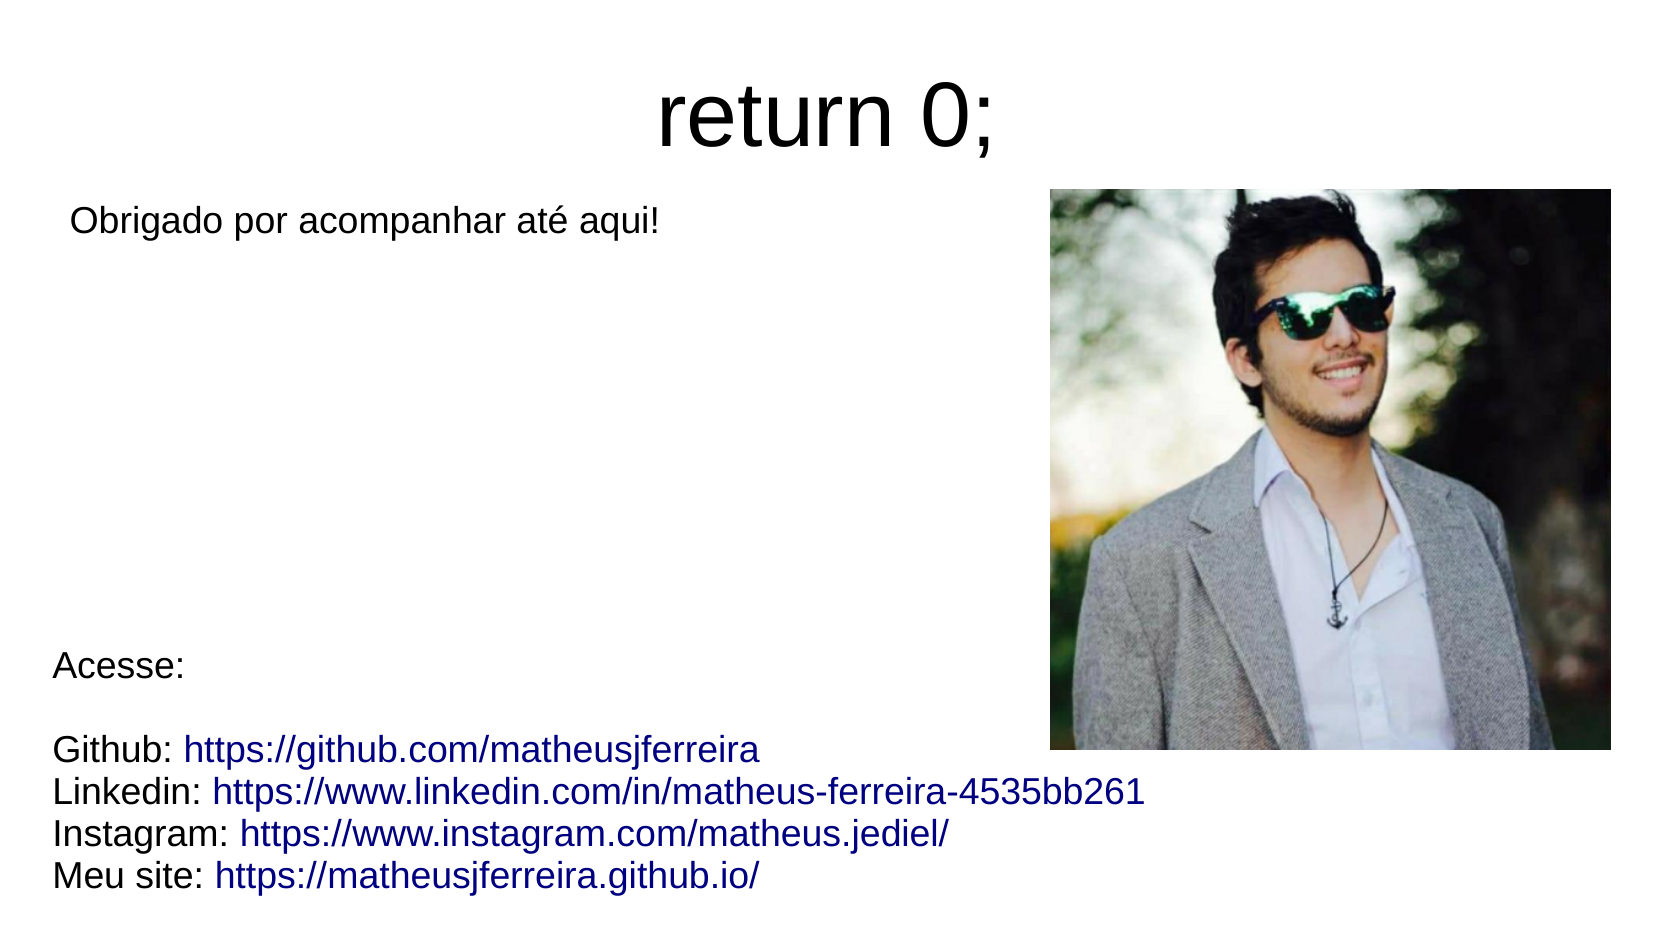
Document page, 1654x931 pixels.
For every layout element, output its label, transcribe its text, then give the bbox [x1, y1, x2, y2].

text_box Obrigado por acompanhar até aqui! [54, 192, 676, 250]
title return 0; [82, 37, 1571, 193]
text_box Acesse: Github: https://github.com/matheusjferreira Linkedin: https://www.linkedin.com/in/matheus-ferreira-4535bb261 Instagram: https://www.instagram.com/matheus.jediel/ Meu site: https://matheusjferreira.github.io/ [37, 637, 1161, 905]
picture [1050, 189, 1611, 751]
